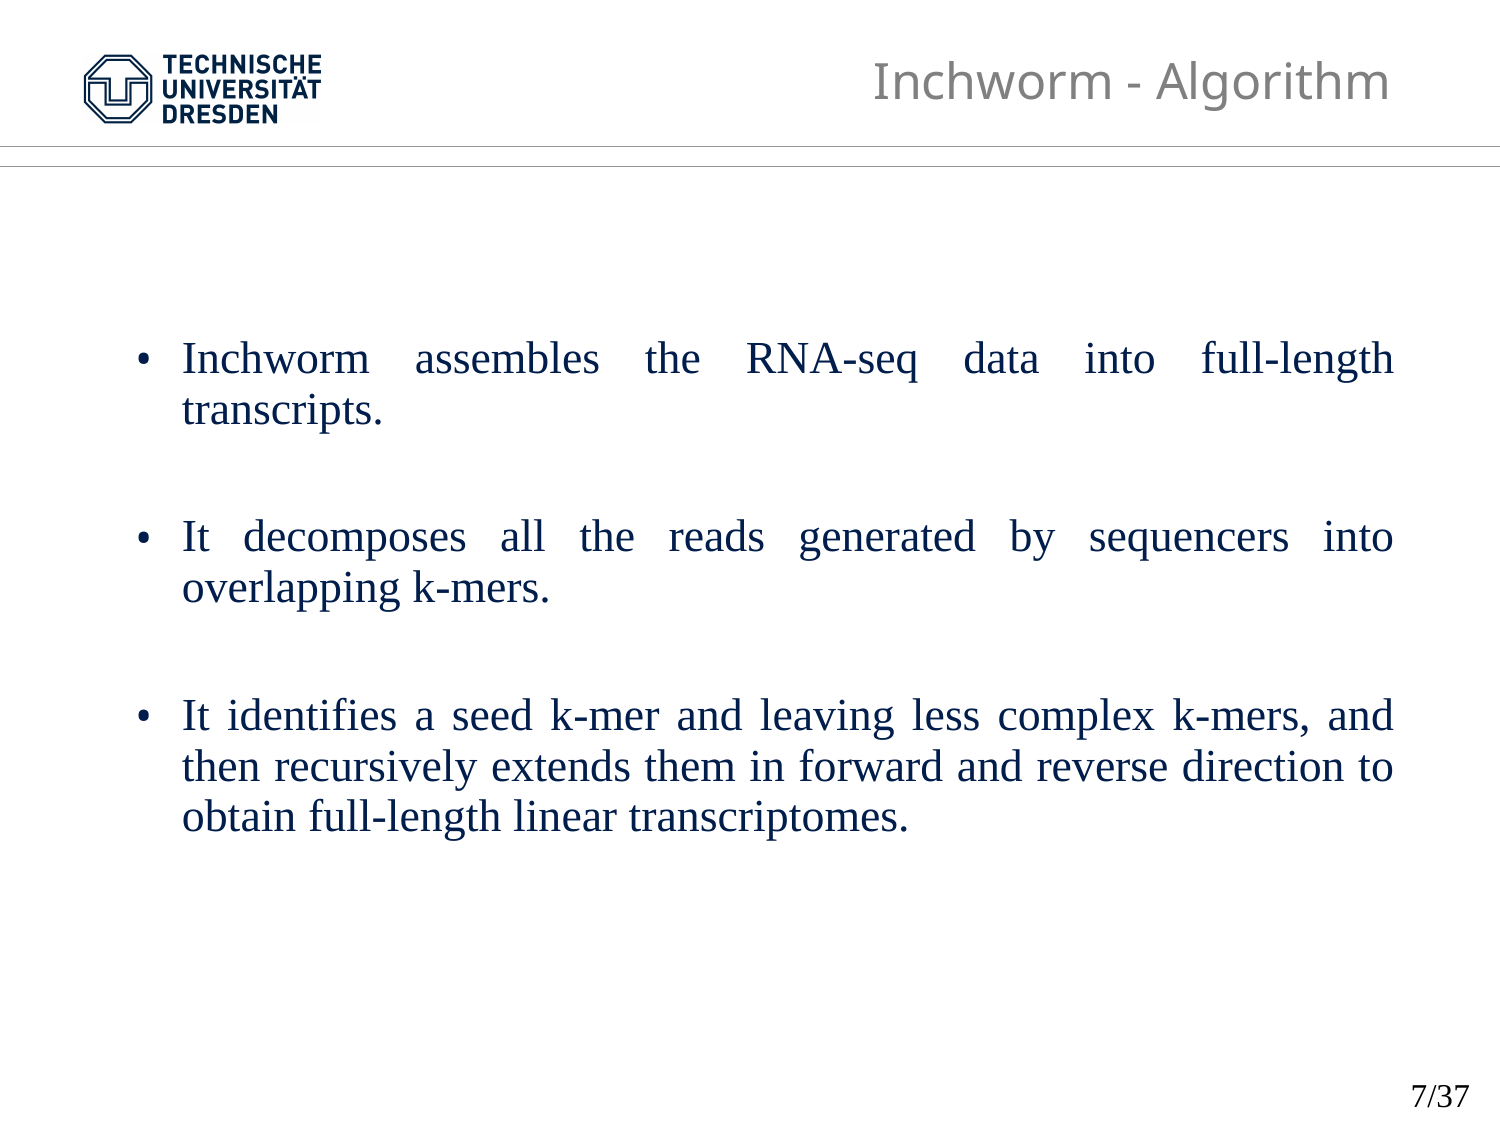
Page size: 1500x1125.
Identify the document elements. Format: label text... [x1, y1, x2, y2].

list Inchworm assembles the RNA-seq data into full-length transcripts. It decomposes all the reads generated by sequencers into overlapping k-mers. It identifies a seed k-mer and leaving less complex k-mers, and then recursively extends them in forward and reverse direction to obtain full-length linear transcriptomes. [60, 324, 1411, 962]
picture [83, 54, 321, 124]
title Inchworm - Algorithm [797, 12, 1392, 148]
